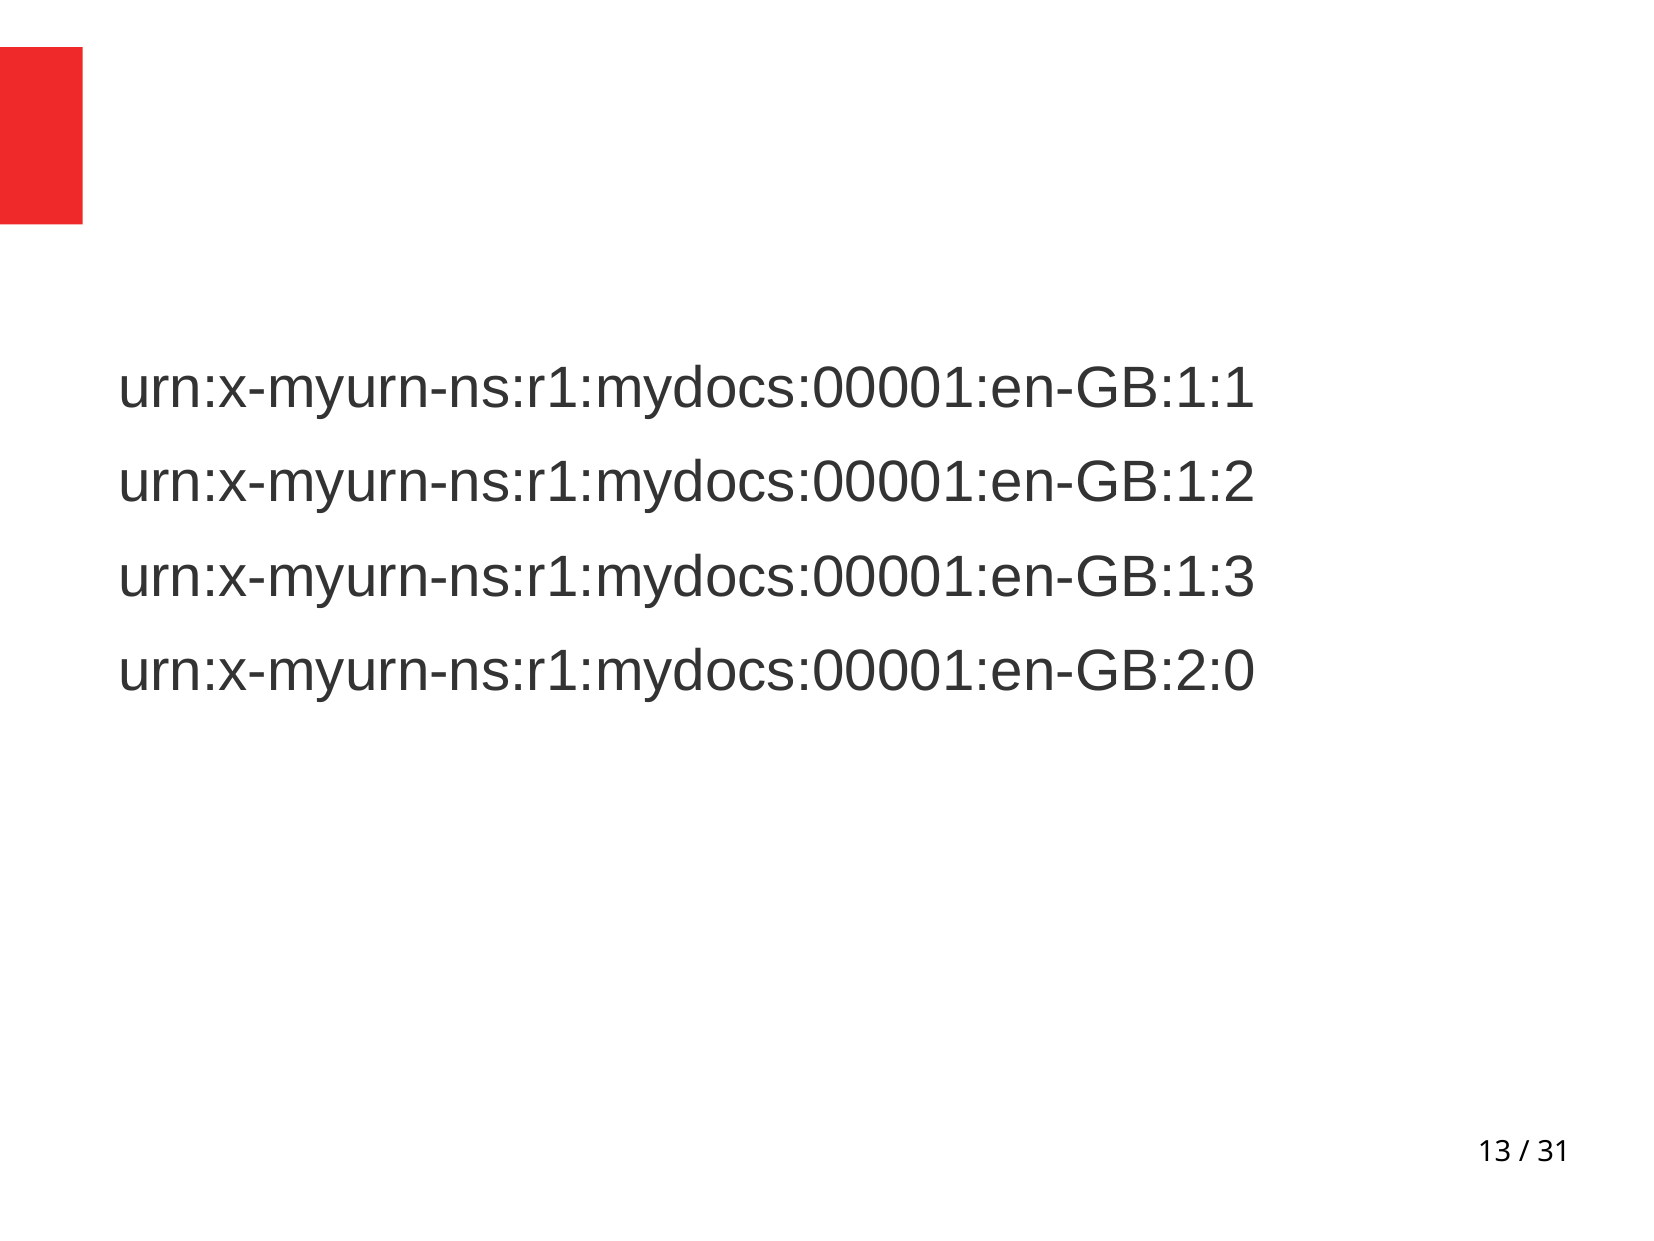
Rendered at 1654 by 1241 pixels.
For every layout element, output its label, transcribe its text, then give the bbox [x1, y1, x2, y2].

list urn:x-myurn-ns:r1:mydocs:00001:en-GB:1:1 urn:x-myurn-ns:r1:mydocs:00001:en-GB:1:2 urn:x-myurn-ns:r1:mydocs:00001:en-GB:1:3 urn:x-myurn-ns:r1:mydocs:00001:en-GB:2:0 [118, 354, 1536, 1074]
